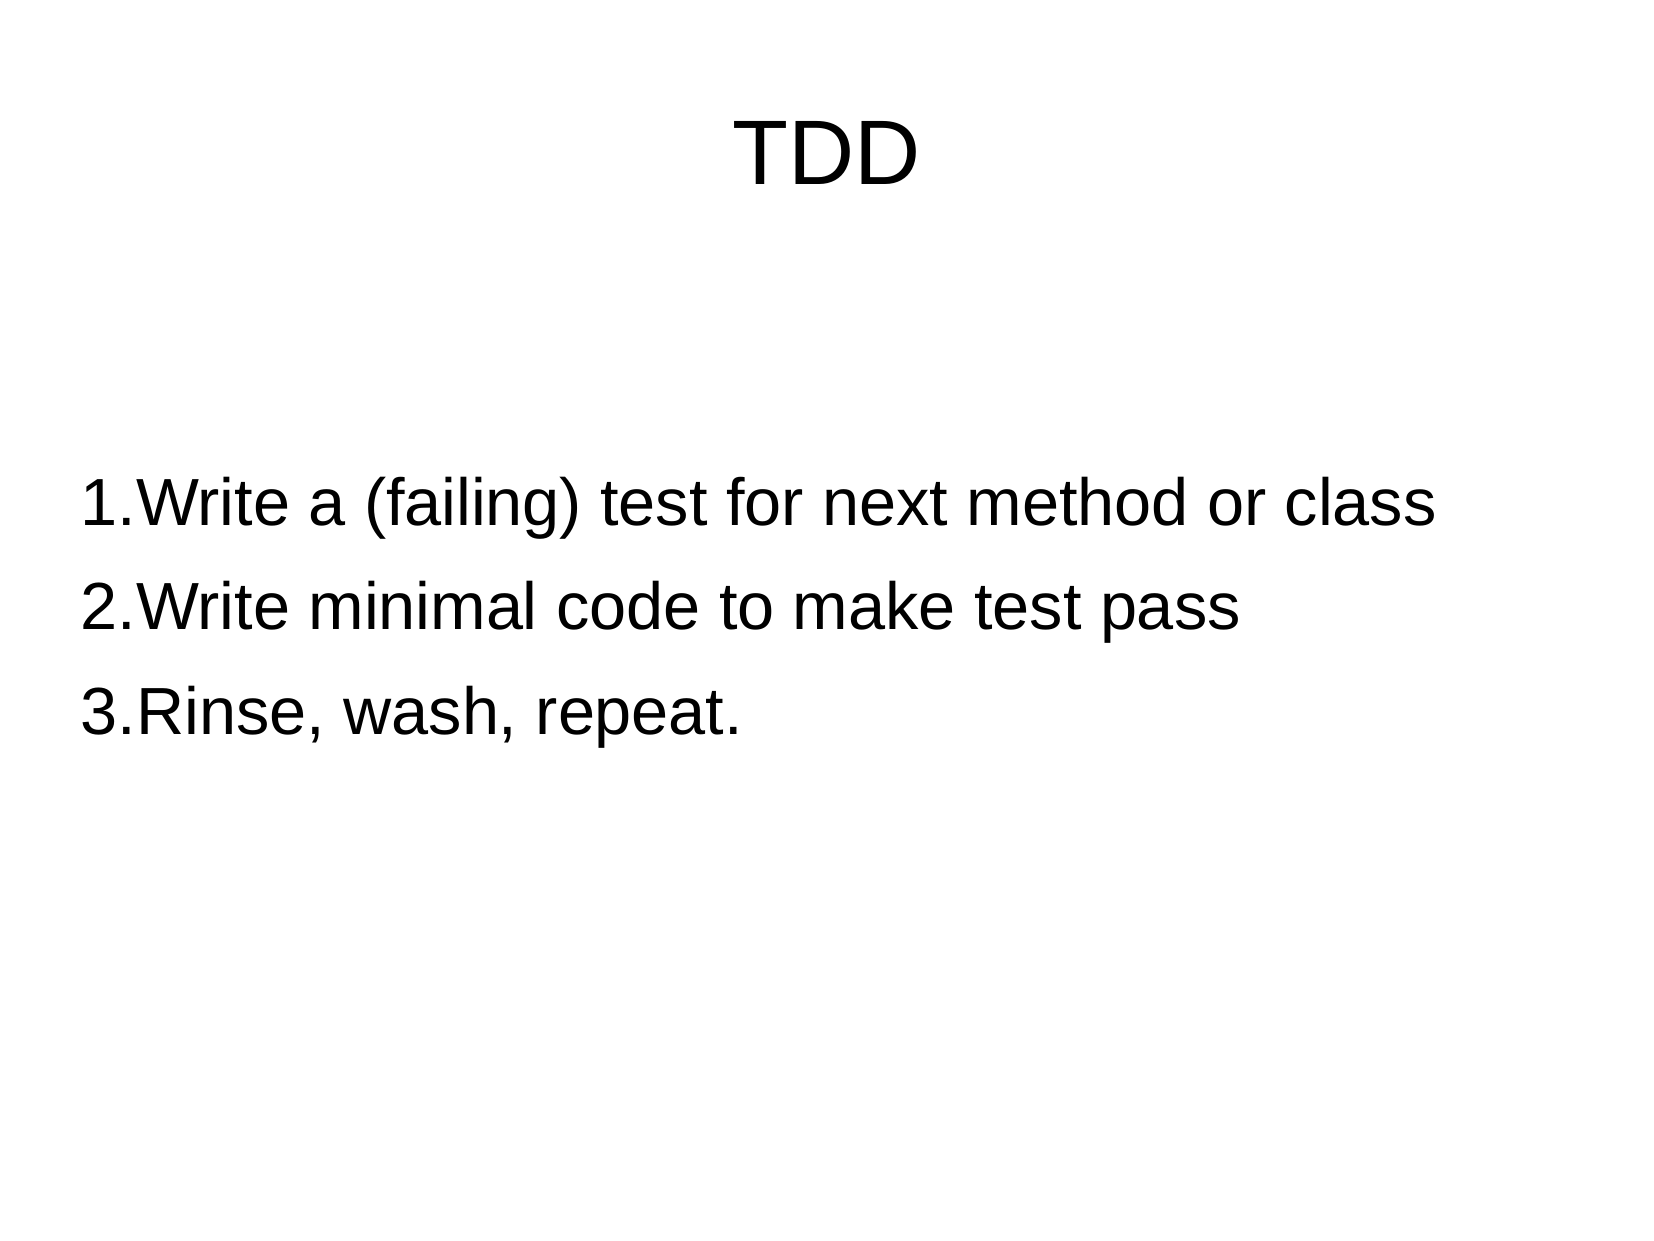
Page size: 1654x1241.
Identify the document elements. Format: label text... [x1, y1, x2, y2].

title TDD [82, 49, 1571, 257]
list Write a (failing) test for next method or class Write minimal code to make test pass Rinse, wash, repeat. [80, 465, 1573, 775]
